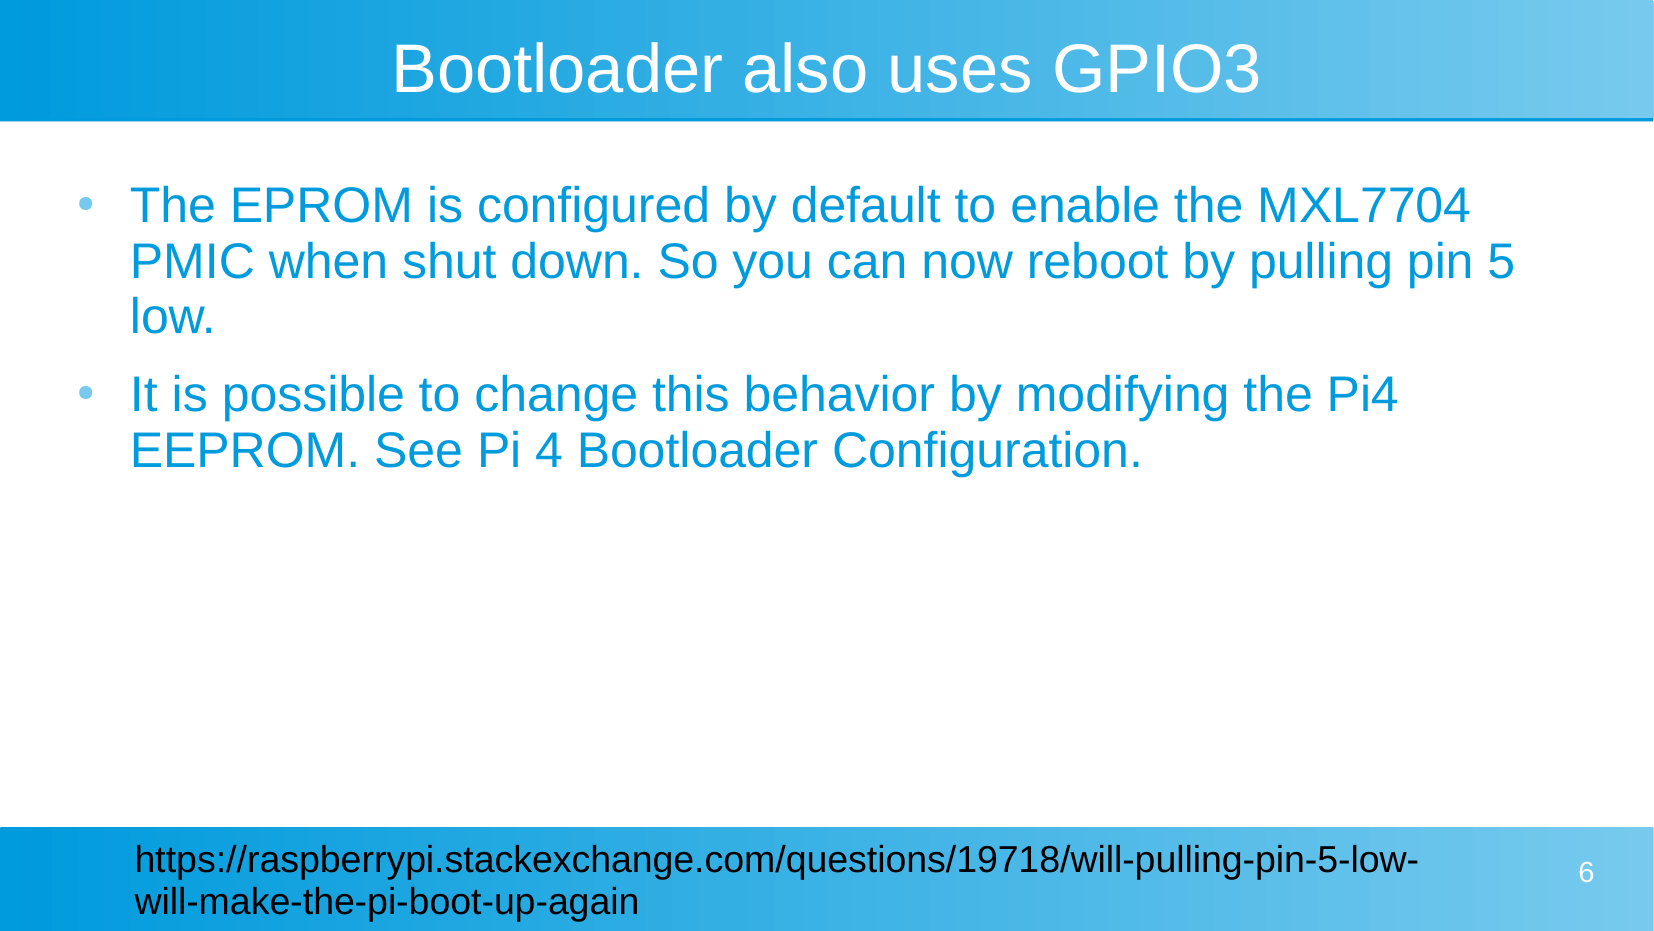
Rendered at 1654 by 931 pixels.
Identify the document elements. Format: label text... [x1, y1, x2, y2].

list The EPROM is configured by default to enable the MXL7704 PMIC when shut down. So you can now reboot by pulling pin 5 low. It is possible to change this behavior by modifying the Pi4 EEPROM. See Pi 4 Bootloader Configuration. [59, 177, 1595, 768]
text_box https://raspberrypi.stackexchange.com/questions/19718/will-pulling-pin-5-low-will-make-the-pi-boot-up-again [119, 831, 1437, 931]
title Bootloader also uses GPIO3 [59, 29, 1595, 108]
